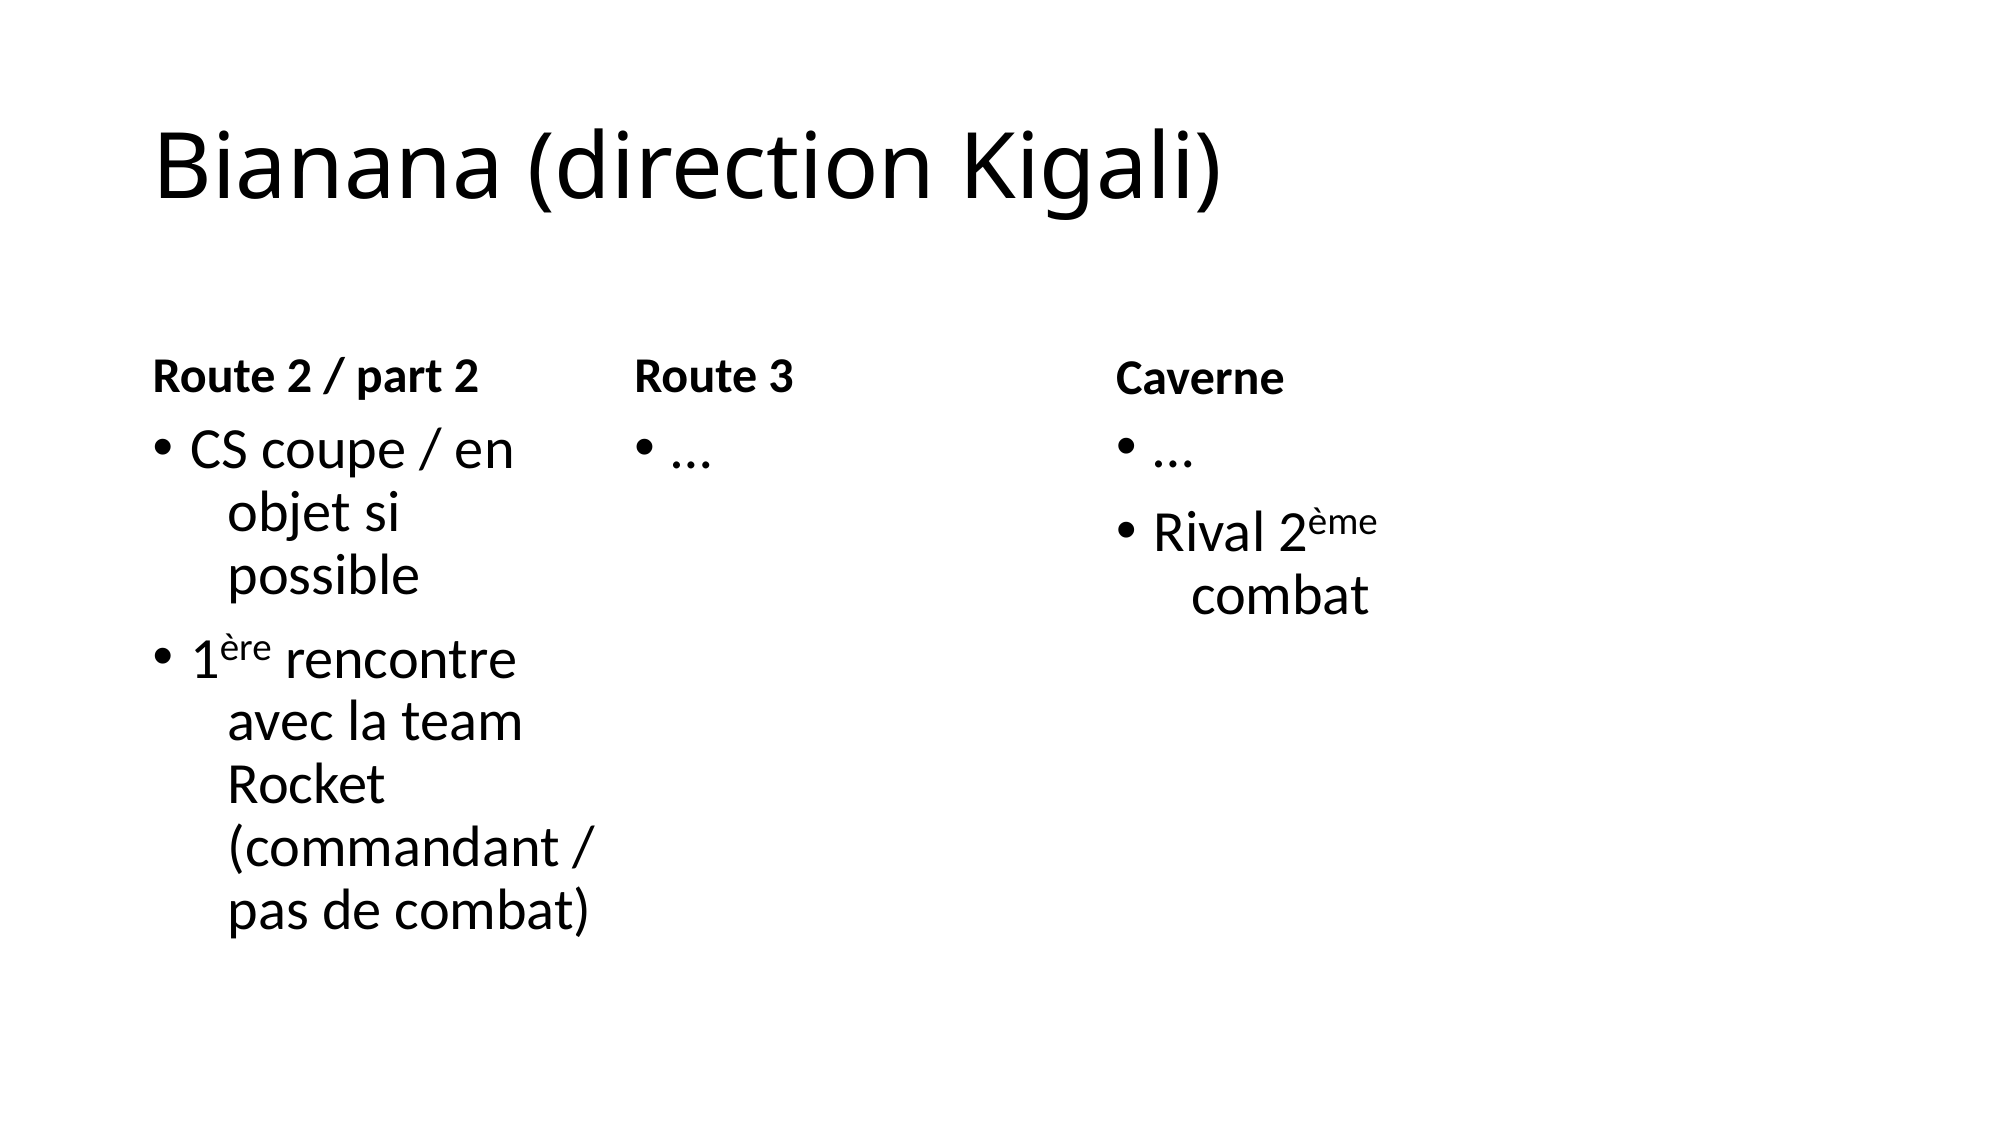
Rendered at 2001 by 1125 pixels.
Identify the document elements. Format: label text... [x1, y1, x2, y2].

list CS coupe / en objet si possible 1ère rencontre avec la team Rocket (commandant / pas de combat) [137, 410, 619, 1016]
list Route 2 / part 2 [137, 275, 619, 410]
list … [619, 410, 1101, 1016]
title Bianana (direction Kigali) [137, 59, 1863, 278]
text_box … Rival 2ème combat [1100, 410, 1583, 1015]
list Route 3 [619, 275, 1101, 410]
text_box Caverne [1100, 277, 1583, 410]
